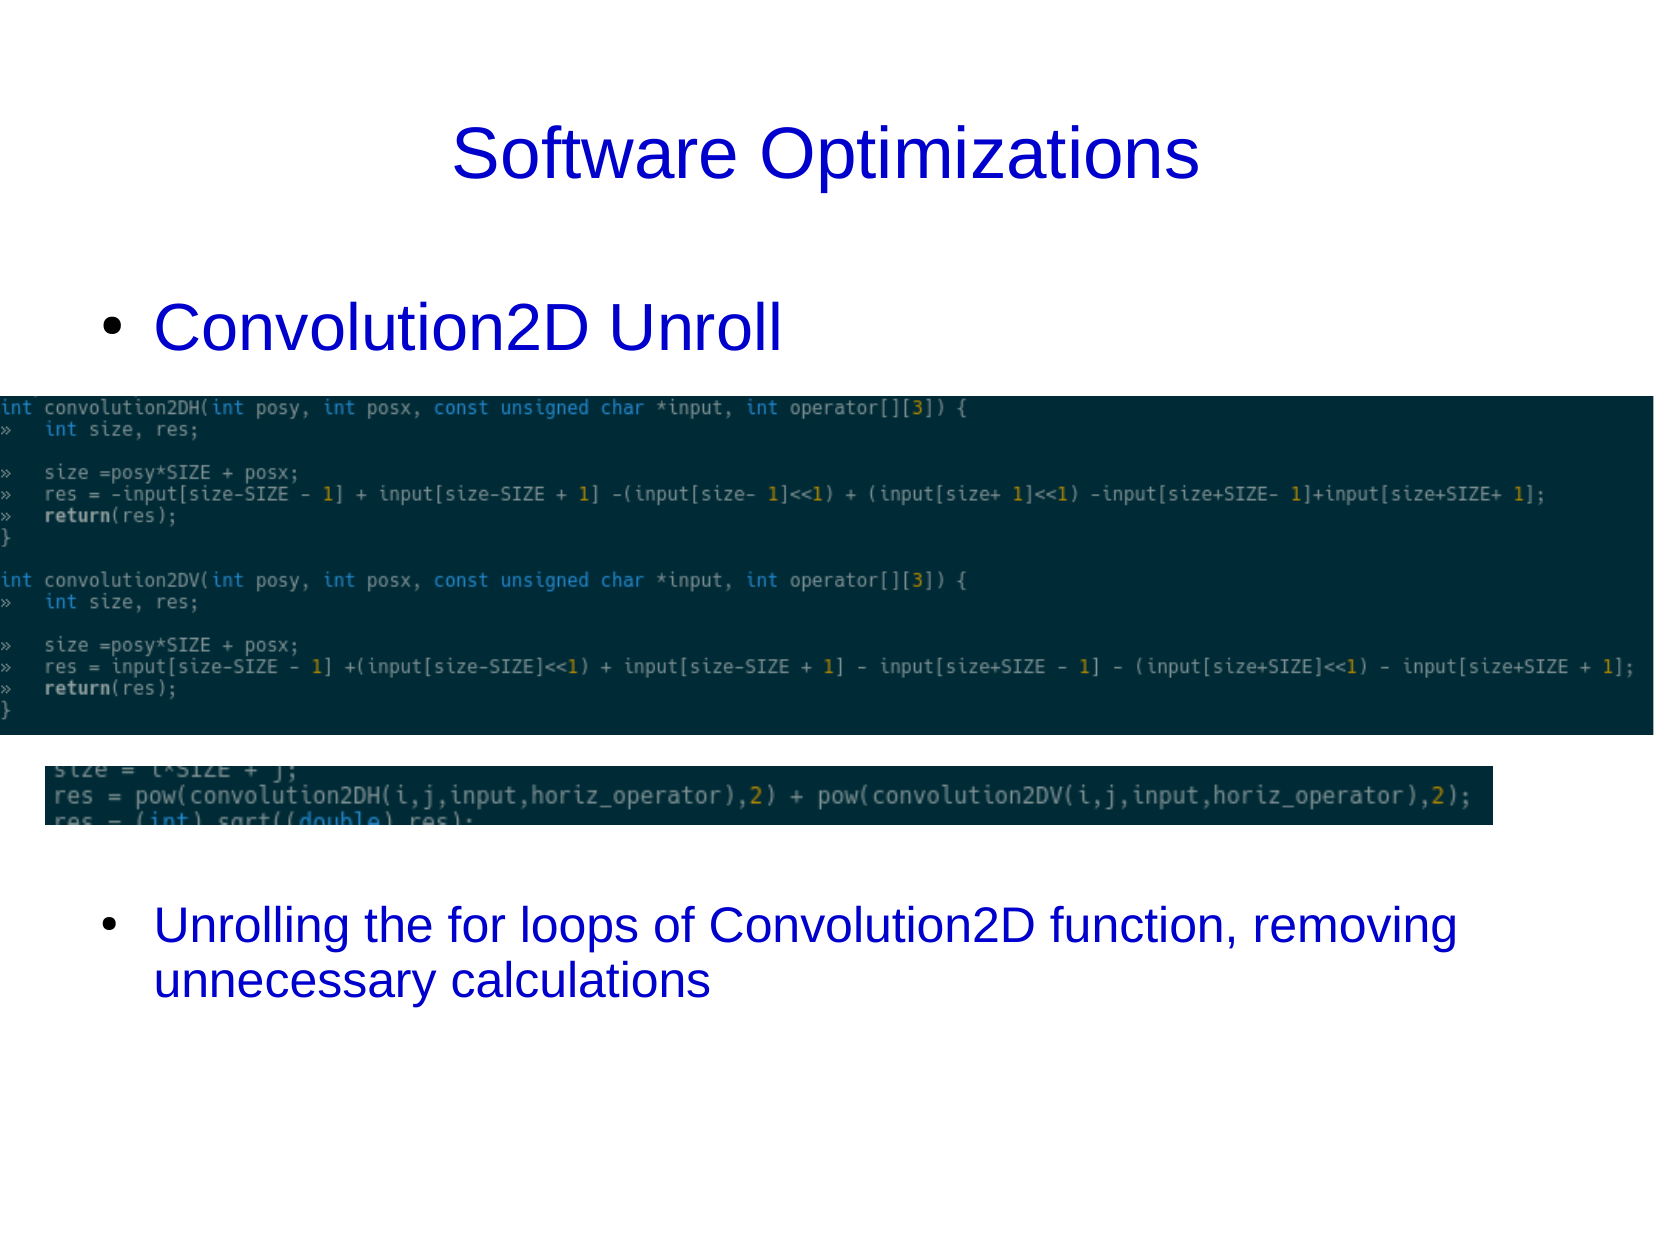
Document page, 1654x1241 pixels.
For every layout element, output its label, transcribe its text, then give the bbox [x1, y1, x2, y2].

picture [1335, 663, 1345, 671]
picture [468, 663, 477, 673]
picture [190, 638, 198, 651]
picture [905, 399, 909, 417]
picture [447, 490, 454, 500]
picture [46, 468, 53, 479]
picture [1237, 487, 1244, 500]
picture [891, 663, 910, 677]
picture [302, 785, 311, 803]
picture [882, 572, 886, 590]
picture [113, 641, 132, 656]
picture [702, 404, 710, 414]
picture [113, 468, 132, 483]
picture [1605, 659, 1612, 673]
picture [1269, 660, 1278, 673]
picture [289, 773, 294, 782]
picture [928, 790, 939, 803]
picture [836, 576, 844, 587]
picture [1122, 800, 1127, 809]
picture [814, 487, 822, 500]
picture [691, 576, 699, 591]
picture [67, 680, 76, 694]
picture [702, 576, 710, 586]
picture [247, 660, 254, 673]
picture [1525, 660, 1534, 673]
picture [1581, 663, 1590, 672]
picture [257, 404, 287, 418]
picture [157, 573, 176, 587]
picture [190, 401, 198, 414]
picture [380, 490, 387, 500]
picture [213, 490, 220, 500]
picture [390, 490, 422, 505]
picture [46, 641, 53, 651]
picture [479, 490, 488, 500]
picture [123, 425, 132, 435]
picture [1181, 490, 1189, 500]
picture [145, 576, 154, 587]
picture [970, 663, 977, 673]
picture [179, 638, 187, 651]
picture [342, 812, 350, 826]
picture [1492, 663, 1500, 673]
picture [658, 574, 665, 582]
picture [290, 404, 298, 419]
picture [157, 598, 166, 608]
picture [168, 465, 177, 479]
picture [1160, 790, 1184, 809]
picture [113, 576, 121, 587]
picture [1066, 785, 1071, 805]
picture [1035, 492, 1044, 499]
picture [768, 660, 788, 673]
picture [501, 487, 510, 500]
picture [100, 644, 110, 649]
picture [714, 573, 721, 586]
picture [691, 663, 699, 673]
picture [670, 660, 676, 673]
picture [234, 660, 243, 673]
picture [379, 663, 409, 677]
picture [1225, 490, 1234, 500]
picture [79, 684, 87, 694]
picture [1338, 790, 1348, 803]
picture [279, 641, 287, 651]
picture [219, 790, 230, 803]
picture [1158, 663, 1166, 673]
picture [102, 421, 107, 435]
picture [802, 404, 822, 418]
picture [682, 658, 686, 676]
picture [1059, 487, 1067, 500]
picture [669, 790, 680, 803]
picture [1247, 663, 1267, 673]
picture [1347, 659, 1356, 673]
picture [626, 405, 632, 414]
picture [56, 790, 65, 803]
picture [190, 573, 199, 586]
picture [580, 487, 588, 500]
picture [192, 663, 198, 673]
picture [160, 680, 164, 696]
picture [1243, 790, 1252, 803]
picture [113, 404, 121, 414]
picture [802, 663, 811, 672]
picture [257, 660, 277, 673]
picture [274, 812, 280, 826]
picture [1237, 663, 1244, 673]
picture [1204, 800, 1209, 809]
picture [224, 490, 232, 500]
picture [300, 812, 310, 826]
picture [357, 490, 366, 500]
picture [90, 404, 99, 414]
picture [56, 404, 76, 414]
picture [1425, 490, 1445, 500]
picture [124, 573, 131, 586]
picture [168, 425, 177, 435]
picture [146, 512, 154, 522]
picture [290, 576, 298, 591]
picture [825, 659, 833, 673]
picture [703, 490, 710, 500]
picture [847, 490, 855, 500]
picture [1170, 490, 1177, 500]
picture [426, 658, 430, 676]
picture [259, 813, 269, 826]
picture [836, 404, 844, 414]
picture [4, 529, 10, 546]
picture [870, 404, 878, 414]
picture [939, 572, 943, 588]
picture [91, 425, 98, 435]
picture [223, 641, 232, 651]
picture [124, 401, 131, 414]
picture [658, 401, 665, 409]
picture [557, 490, 566, 500]
picture [914, 791, 925, 803]
picture [546, 663, 555, 671]
picture [723, 663, 733, 673]
picture [1559, 660, 1567, 673]
picture [46, 684, 66, 694]
picture [691, 404, 699, 418]
picture [1503, 663, 1523, 673]
picture [245, 487, 255, 500]
picture [158, 660, 164, 673]
picture [411, 817, 420, 826]
picture [1324, 663, 1334, 671]
picture [96, 766, 107, 777]
picture [561, 790, 570, 803]
picture [984, 785, 993, 803]
picture [219, 766, 229, 777]
picture [279, 469, 287, 479]
picture [980, 663, 1000, 673]
picture [435, 663, 443, 673]
picture [1187, 787, 1197, 803]
picture [1270, 790, 1279, 803]
picture [56, 817, 65, 826]
picture [825, 576, 832, 586]
picture [79, 576, 87, 586]
picture [1314, 490, 1323, 500]
picture [257, 576, 287, 591]
picture [569, 578, 577, 584]
picture [122, 768, 134, 774]
picture [548, 404, 554, 417]
picture [1364, 787, 1375, 803]
picture [1326, 490, 1334, 500]
picture [926, 660, 932, 673]
picture [59, 468, 65, 479]
picture [177, 766, 188, 777]
picture [202, 399, 206, 415]
picture [113, 507, 117, 523]
picture [314, 817, 324, 826]
picture [714, 663, 721, 673]
picture [1014, 660, 1021, 673]
picture [157, 425, 165, 435]
picture [46, 663, 54, 673]
picture [358, 658, 362, 674]
picture [145, 638, 165, 656]
picture [136, 572, 140, 586]
picture [1202, 490, 1211, 500]
list Convolution2D Unroll Unrolling the for loops of Convolution2D function, removing unnecessary calculations [82, 736, 1571, 1010]
picture [1448, 660, 1455, 673]
picture [195, 811, 201, 826]
title Software Optimizations [82, 49, 1571, 257]
picture [750, 787, 761, 804]
picture [368, 576, 388, 591]
picture [569, 659, 577, 673]
picture [268, 641, 277, 651]
picture [1378, 790, 1389, 803]
picture [46, 490, 54, 500]
picture [1405, 663, 1411, 673]
picture [960, 663, 966, 673]
picture [1247, 487, 1266, 500]
picture [1471, 663, 1478, 673]
picture [937, 658, 942, 676]
picture [769, 785, 774, 805]
picture [537, 658, 542, 676]
picture [451, 785, 461, 803]
picture [91, 512, 109, 522]
picture [791, 404, 799, 414]
picture [959, 490, 966, 500]
picture [958, 399, 966, 417]
picture [937, 485, 941, 503]
picture [287, 787, 297, 803]
picture [1114, 490, 1122, 500]
picture [401, 404, 410, 414]
picture [109, 794, 121, 801]
picture [45, 404, 53, 414]
picture [1361, 658, 1365, 674]
picture [947, 490, 955, 500]
picture [71, 766, 78, 777]
picture [1616, 658, 1621, 676]
picture [137, 812, 143, 826]
picture [1459, 487, 1478, 500]
picture [45, 576, 53, 587]
picture [202, 572, 206, 588]
picture [825, 404, 833, 414]
picture [893, 399, 898, 417]
picture [56, 663, 66, 673]
picture [180, 425, 187, 435]
picture [1548, 660, 1556, 673]
picture [514, 487, 520, 500]
picture [247, 817, 256, 826]
picture [1437, 663, 1445, 673]
picture [125, 490, 166, 505]
picture [464, 790, 475, 803]
picture [168, 598, 187, 608]
picture [192, 766, 201, 777]
picture [956, 791, 967, 803]
picture [168, 638, 177, 651]
picture [125, 512, 132, 522]
picture [1392, 490, 1400, 500]
picture [469, 490, 476, 500]
picture [414, 660, 420, 673]
picture [68, 468, 76, 479]
picture [109, 821, 121, 826]
picture [368, 404, 388, 418]
picture [180, 465, 187, 479]
picture [123, 598, 132, 608]
picture [273, 791, 284, 803]
picture [168, 487, 176, 500]
picture [440, 800, 445, 809]
picture [57, 598, 63, 607]
picture [346, 663, 355, 672]
picture [219, 817, 228, 826]
picture [958, 572, 965, 590]
picture [828, 486, 832, 502]
picture [546, 790, 557, 803]
picture [67, 790, 80, 803]
picture [735, 490, 744, 500]
picture [695, 790, 707, 803]
picture [503, 660, 509, 673]
picture [886, 790, 898, 803]
picture [259, 785, 269, 803]
picture [725, 490, 732, 500]
picture [246, 641, 266, 655]
picture [102, 598, 109, 608]
picture [913, 663, 921, 673]
picture [1106, 785, 1114, 809]
picture [791, 576, 799, 586]
picture [1414, 663, 1422, 673]
picture [2, 701, 9, 719]
picture [134, 684, 143, 694]
picture [574, 785, 584, 803]
picture [67, 817, 80, 826]
picture [136, 404, 143, 414]
picture [1310, 790, 1335, 809]
picture [714, 401, 721, 414]
picture [1134, 785, 1144, 803]
picture [135, 641, 143, 651]
picture [324, 487, 332, 500]
picture [190, 490, 198, 500]
picture [1292, 487, 1300, 500]
picture [1014, 487, 1022, 500]
picture [1257, 785, 1266, 803]
picture [391, 576, 399, 586]
picture [146, 469, 154, 483]
picture [56, 576, 76, 586]
picture [969, 787, 980, 803]
picture [614, 400, 619, 413]
picture [657, 790, 666, 803]
picture [1147, 487, 1155, 500]
picture [1215, 663, 1222, 673]
picture [1296, 790, 1307, 803]
picture [179, 814, 185, 826]
picture [847, 574, 854, 586]
picture [386, 811, 392, 826]
picture [1027, 485, 1031, 503]
picture [727, 785, 732, 805]
picture [245, 766, 257, 776]
picture [170, 658, 174, 676]
picture [101, 472, 110, 477]
picture [425, 785, 432, 809]
picture [370, 663, 377, 673]
picture [1292, 660, 1300, 673]
picture [1125, 490, 1145, 505]
picture [532, 785, 543, 803]
picture [102, 572, 106, 586]
picture [791, 791, 802, 803]
picture [1450, 785, 1456, 805]
picture [79, 468, 87, 479]
picture [913, 401, 922, 414]
picture [1169, 663, 1178, 677]
picture [1492, 490, 1501, 500]
picture [913, 490, 921, 500]
picture [268, 468, 276, 479]
picture [154, 766, 161, 777]
picture [857, 576, 867, 586]
picture [83, 766, 92, 777]
picture [202, 663, 209, 673]
picture [1024, 660, 1033, 673]
picture [1537, 660, 1544, 673]
picture [145, 404, 154, 414]
picture [670, 404, 677, 414]
picture [268, 487, 287, 500]
picture [204, 790, 216, 803]
picture [1192, 660, 1199, 673]
picture [1192, 490, 1200, 500]
picture [759, 660, 765, 673]
picture [423, 817, 434, 826]
picture [490, 660, 499, 673]
picture [147, 684, 154, 694]
picture [901, 790, 912, 803]
picture [791, 490, 800, 499]
picture [512, 660, 532, 673]
picture [1047, 490, 1056, 499]
picture [670, 572, 674, 586]
picture [448, 663, 454, 673]
picture [524, 487, 543, 500]
picture [158, 466, 164, 474]
picture [614, 790, 653, 809]
picture [1081, 659, 1089, 673]
picture [232, 790, 256, 803]
picture [891, 490, 910, 505]
picture [458, 490, 465, 500]
picture [970, 490, 977, 500]
picture [704, 663, 710, 673]
picture [246, 468, 266, 483]
picture [83, 817, 92, 826]
picture [802, 576, 822, 591]
picture [136, 790, 176, 809]
picture [1281, 660, 1288, 673]
picture [157, 401, 176, 414]
picture [1181, 663, 1189, 673]
picture [602, 663, 611, 672]
picture [113, 680, 117, 696]
picture [1215, 785, 1239, 803]
picture [942, 785, 952, 803]
picture [90, 493, 99, 498]
picture [46, 507, 76, 522]
picture [289, 811, 294, 826]
picture [947, 663, 955, 673]
picture [179, 401, 187, 414]
picture [710, 790, 721, 803]
picture [882, 663, 889, 673]
picture [740, 800, 745, 809]
picture [1463, 800, 1468, 809]
picture [179, 785, 184, 805]
picture [55, 766, 65, 777]
picture [169, 817, 174, 826]
picture [79, 404, 87, 414]
picture [179, 573, 187, 587]
picture [802, 490, 811, 499]
picture [1093, 658, 1097, 676]
picture [56, 490, 66, 500]
picture [355, 787, 379, 803]
picture [1447, 487, 1456, 500]
picture [913, 573, 923, 587]
picture [402, 576, 409, 586]
picture [114, 663, 121, 673]
picture [478, 787, 515, 809]
picture [1214, 490, 1223, 500]
picture [202, 490, 209, 500]
picture [1432, 787, 1443, 804]
picture [857, 404, 866, 414]
picture [1306, 485, 1310, 503]
list Convolution2D Unroll Unrolling the for loops of Convolution2D function, removing unnecessary calculations [82, 290, 1571, 396]
picture [274, 766, 281, 783]
picture [1036, 660, 1044, 673]
picture [1426, 663, 1434, 677]
picture [179, 663, 187, 673]
picture [101, 399, 109, 414]
picture [91, 684, 109, 694]
picture [1104, 485, 1111, 500]
picture [1205, 658, 1209, 676]
picture [313, 790, 325, 803]
picture [746, 660, 755, 673]
picture [79, 641, 87, 651]
picture [204, 766, 216, 777]
picture [1037, 787, 1063, 803]
picture [113, 598, 120, 608]
picture [123, 663, 154, 677]
picture [232, 817, 243, 826]
picture [438, 817, 447, 826]
picture [135, 468, 143, 479]
picture [113, 425, 120, 435]
picture [454, 811, 460, 826]
picture [1147, 790, 1157, 803]
picture [769, 487, 778, 500]
picture [1024, 787, 1034, 803]
picture [90, 576, 99, 586]
picture [548, 577, 554, 591]
picture [847, 401, 855, 414]
picture [68, 663, 76, 673]
picture [1515, 487, 1523, 500]
picture [1351, 790, 1362, 803]
picture [980, 490, 1000, 500]
picture [881, 490, 888, 500]
picture [818, 785, 867, 809]
picture [258, 487, 264, 500]
picture [160, 507, 164, 523]
picture [1303, 660, 1311, 673]
picture [368, 818, 379, 826]
picture [646, 490, 677, 505]
picture [1415, 490, 1422, 500]
picture [939, 399, 943, 415]
picture [1227, 663, 1234, 673]
picture [680, 576, 688, 586]
picture [873, 790, 884, 803]
picture [1337, 487, 1377, 505]
picture [1528, 485, 1532, 503]
picture [69, 596, 74, 608]
picture [924, 487, 932, 500]
picture [680, 404, 688, 414]
picture [190, 465, 198, 479]
picture [125, 684, 132, 694]
picture [1393, 790, 1403, 803]
picture [996, 790, 1020, 803]
picture [682, 787, 693, 803]
picture [1410, 785, 1415, 805]
picture [397, 785, 407, 803]
picture [458, 663, 465, 673]
picture [391, 404, 398, 414]
picture [90, 666, 99, 671]
picture [201, 465, 209, 479]
picture [583, 658, 587, 674]
picture [882, 399, 886, 417]
picture [714, 490, 722, 500]
picture [68, 641, 76, 651]
picture [636, 490, 643, 500]
picture [894, 572, 898, 590]
picture [191, 790, 201, 803]
picture [201, 638, 209, 651]
picture [134, 512, 143, 522]
picture [680, 487, 688, 500]
picture [580, 400, 588, 414]
picture [79, 512, 87, 522]
picture [1073, 486, 1077, 502]
picture [424, 487, 432, 500]
picture [1079, 790, 1089, 803]
picture [313, 659, 321, 673]
picture [212, 663, 221, 673]
picture [1461, 658, 1465, 676]
picture [383, 785, 388, 805]
picture [1002, 660, 1011, 673]
picture [68, 490, 76, 500]
picture [587, 790, 596, 803]
picture [627, 663, 665, 677]
picture [223, 469, 232, 478]
picture [83, 790, 92, 803]
picture [1481, 487, 1490, 500]
picture [557, 663, 566, 671]
picture [57, 637, 65, 651]
picture [1404, 486, 1411, 500]
picture [328, 787, 352, 803]
picture [837, 658, 841, 676]
picture [1483, 663, 1489, 673]
picture [870, 576, 878, 586]
